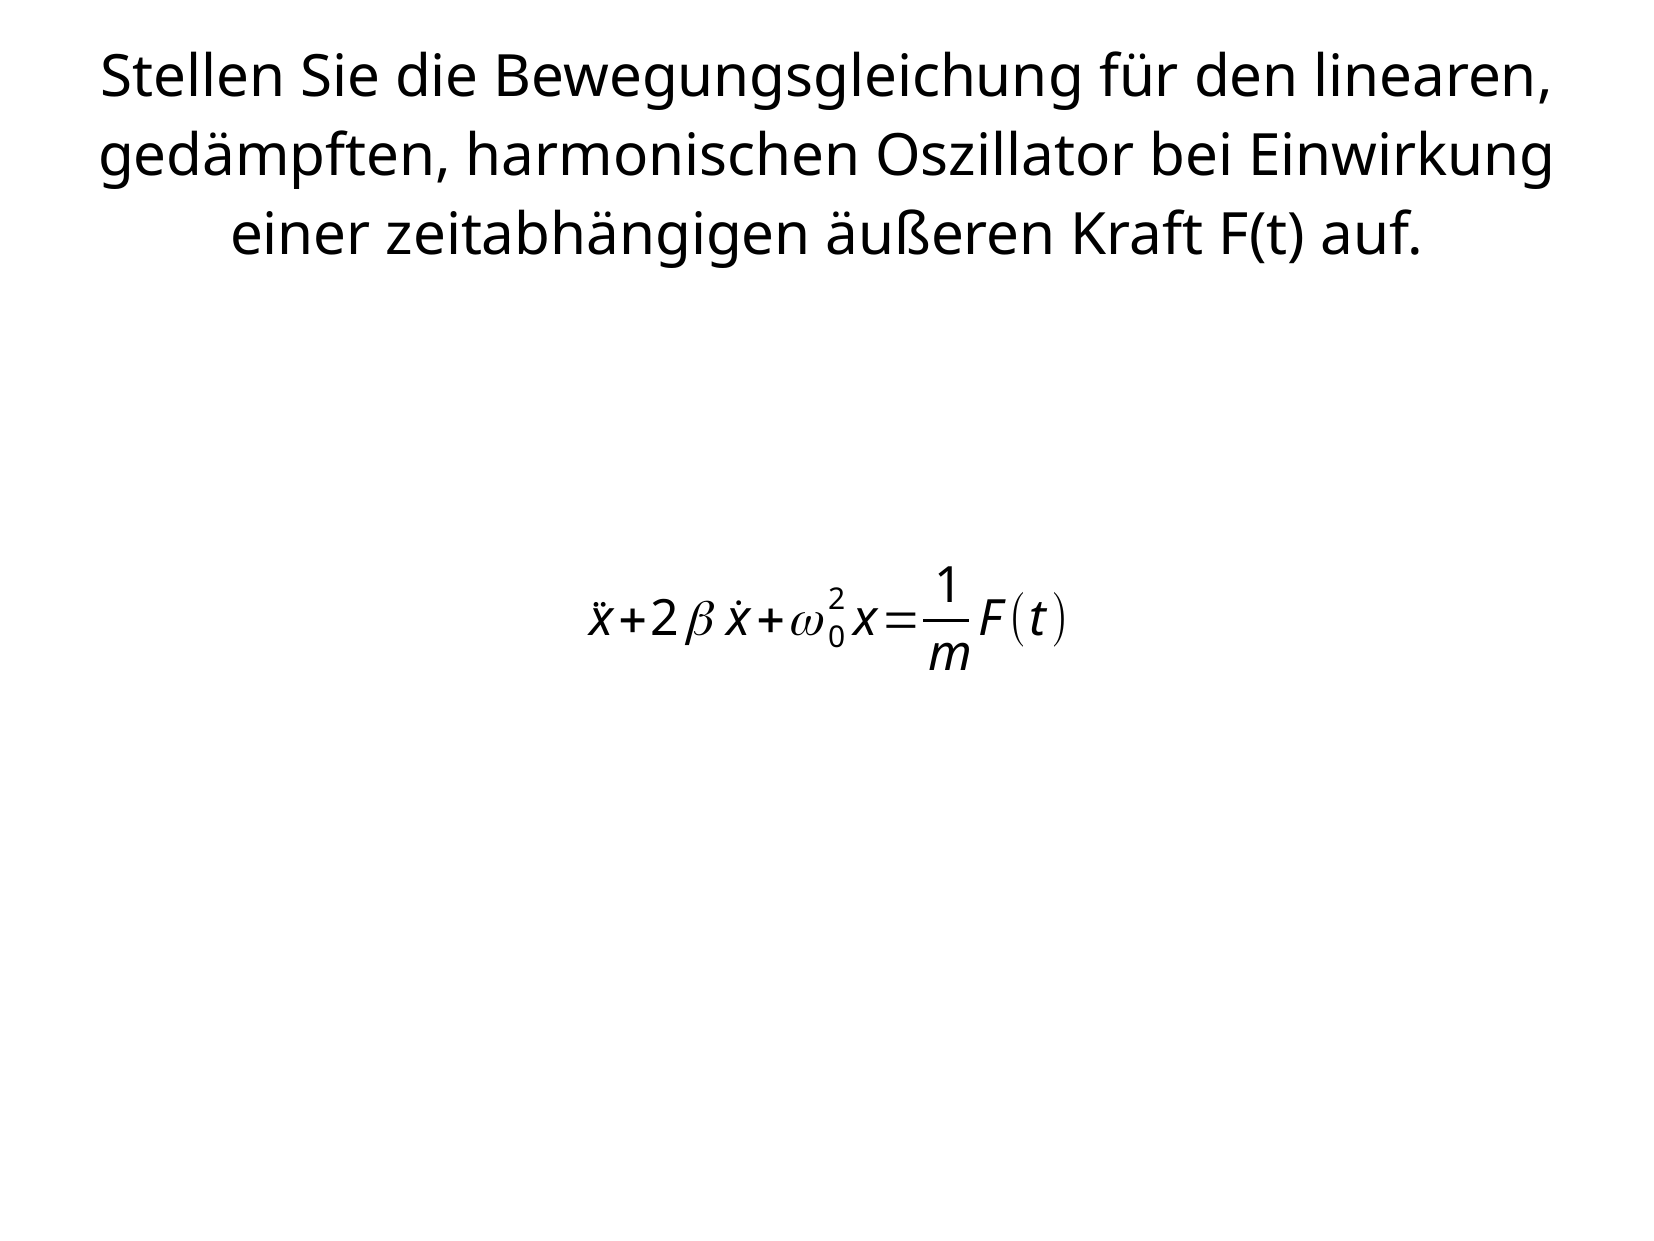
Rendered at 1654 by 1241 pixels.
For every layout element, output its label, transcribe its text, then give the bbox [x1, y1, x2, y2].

chart [579, 555, 1074, 685]
title Stellen Sie die Bewegungsgleichung für den linearen, gedämpften, harmonischen Oszillator bei Einwirkung einer zeitabhängigen äußeren Kraft F(t) auf. [82, 13, 1571, 293]
